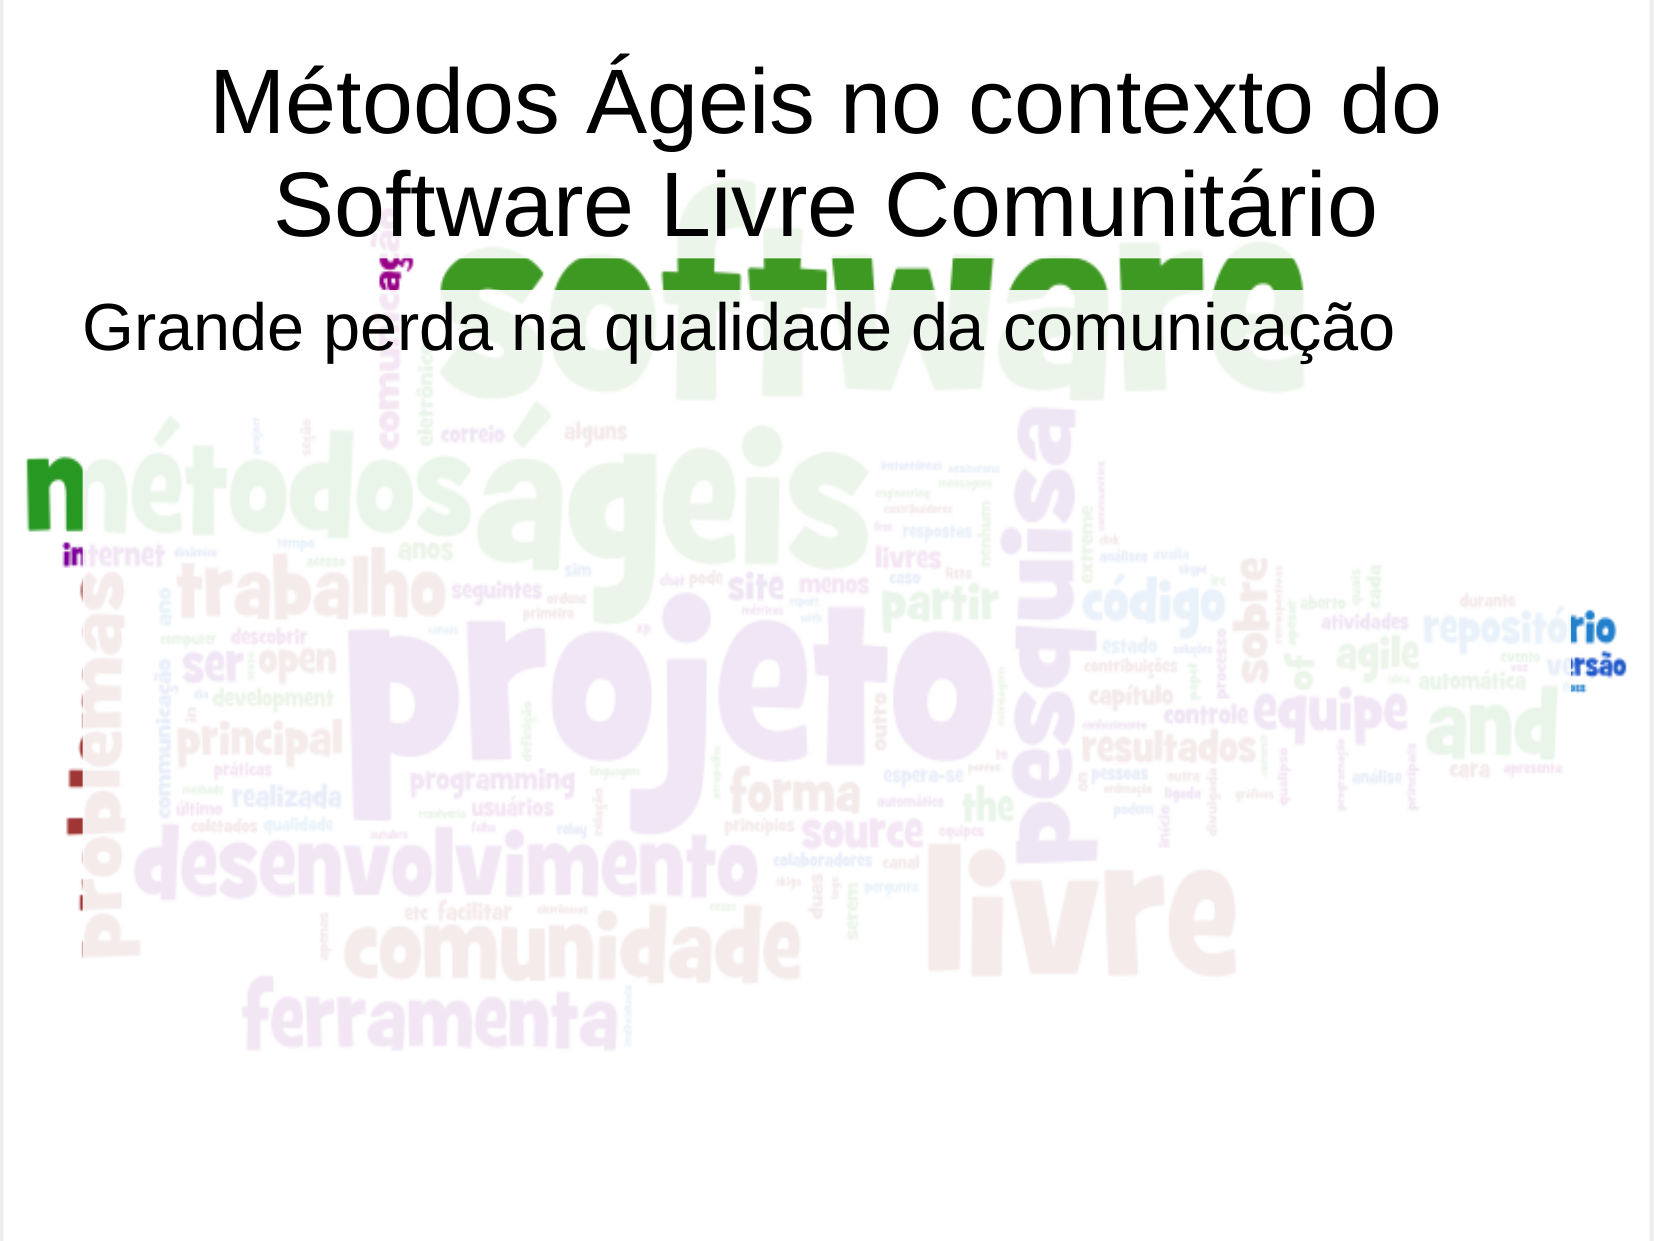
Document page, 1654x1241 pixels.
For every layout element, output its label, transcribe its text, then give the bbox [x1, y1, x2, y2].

picture [0, 0, 1654, 1241]
list Grande perda na qualidade da comunicação [82, 290, 1571, 1094]
title Métodos Ágeis no contexto do Software Livre Comunitário [82, 47, 1571, 259]
